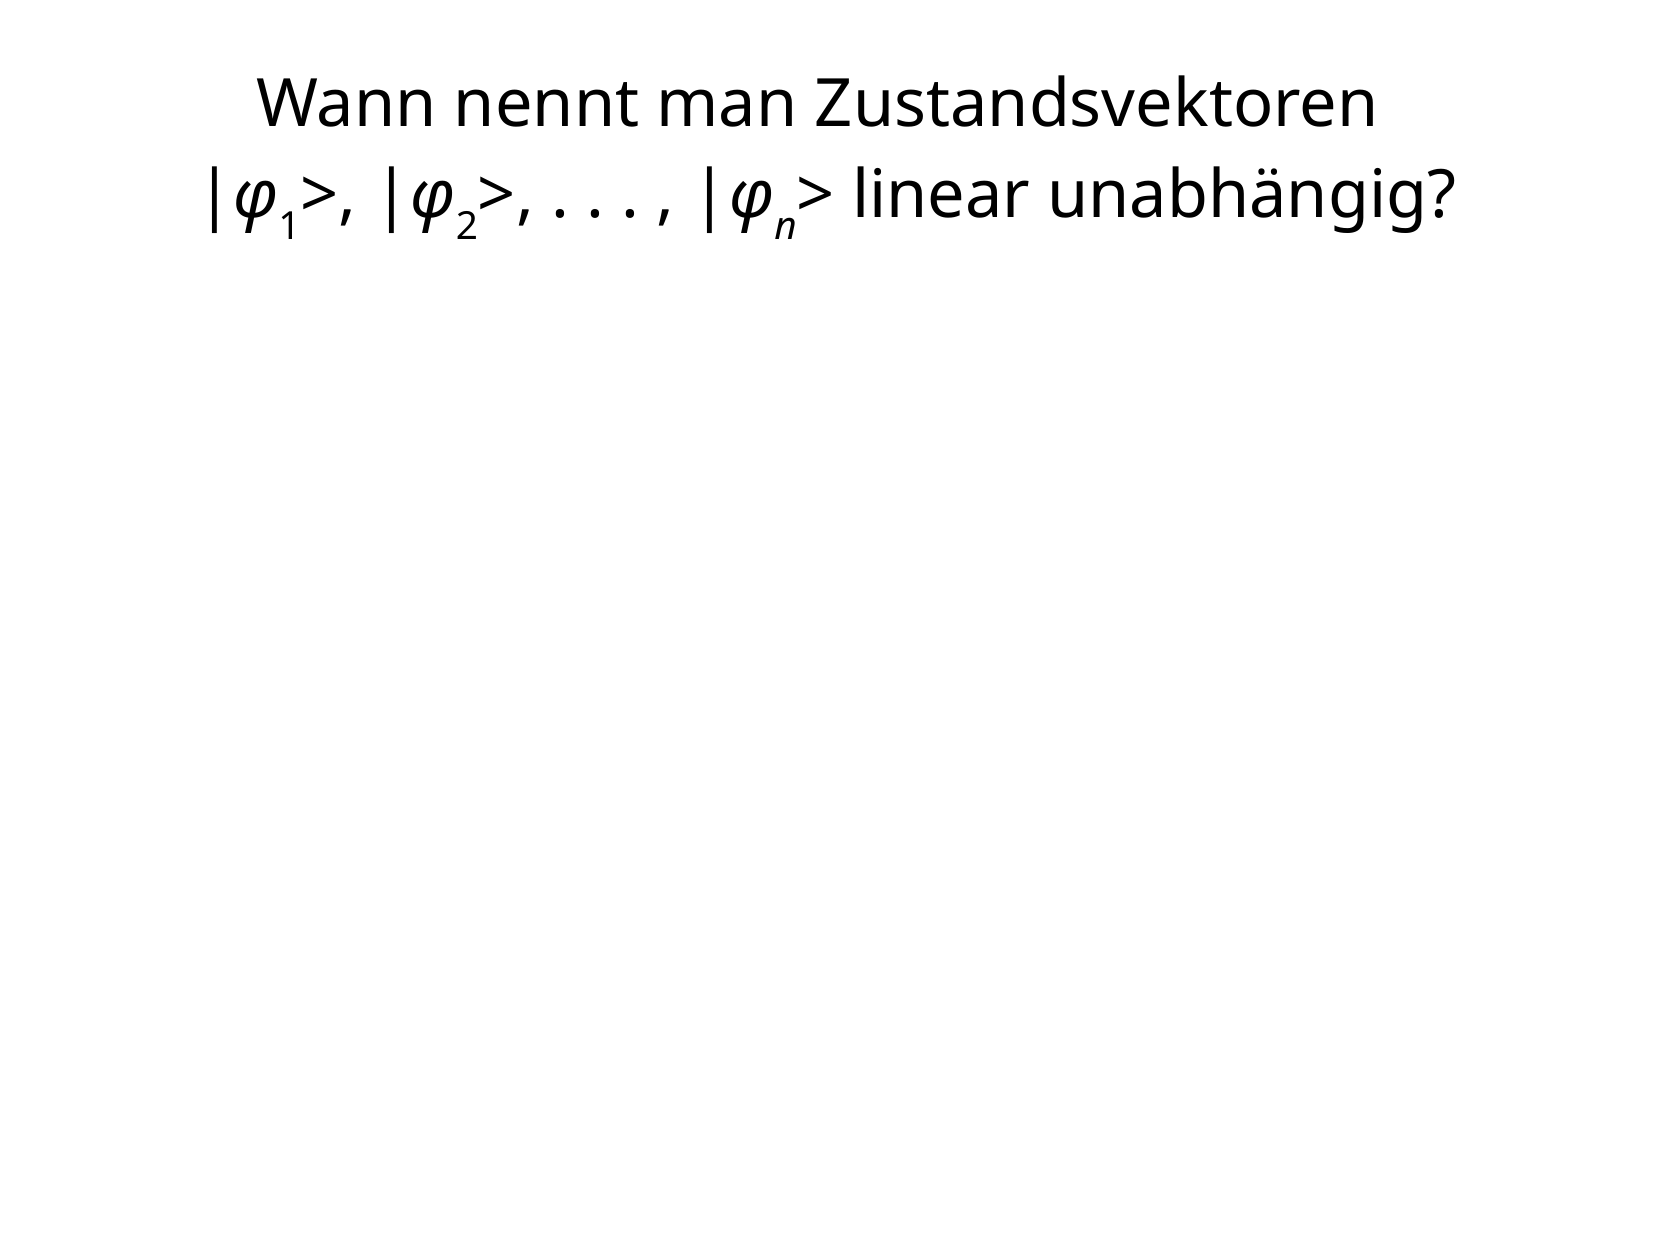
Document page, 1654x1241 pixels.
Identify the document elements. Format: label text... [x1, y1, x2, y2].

title Wann nennt man Zustandsvektoren |φ1>, |φ2>, . . . , |φn> linear unabhängig? [82, 49, 1571, 257]
